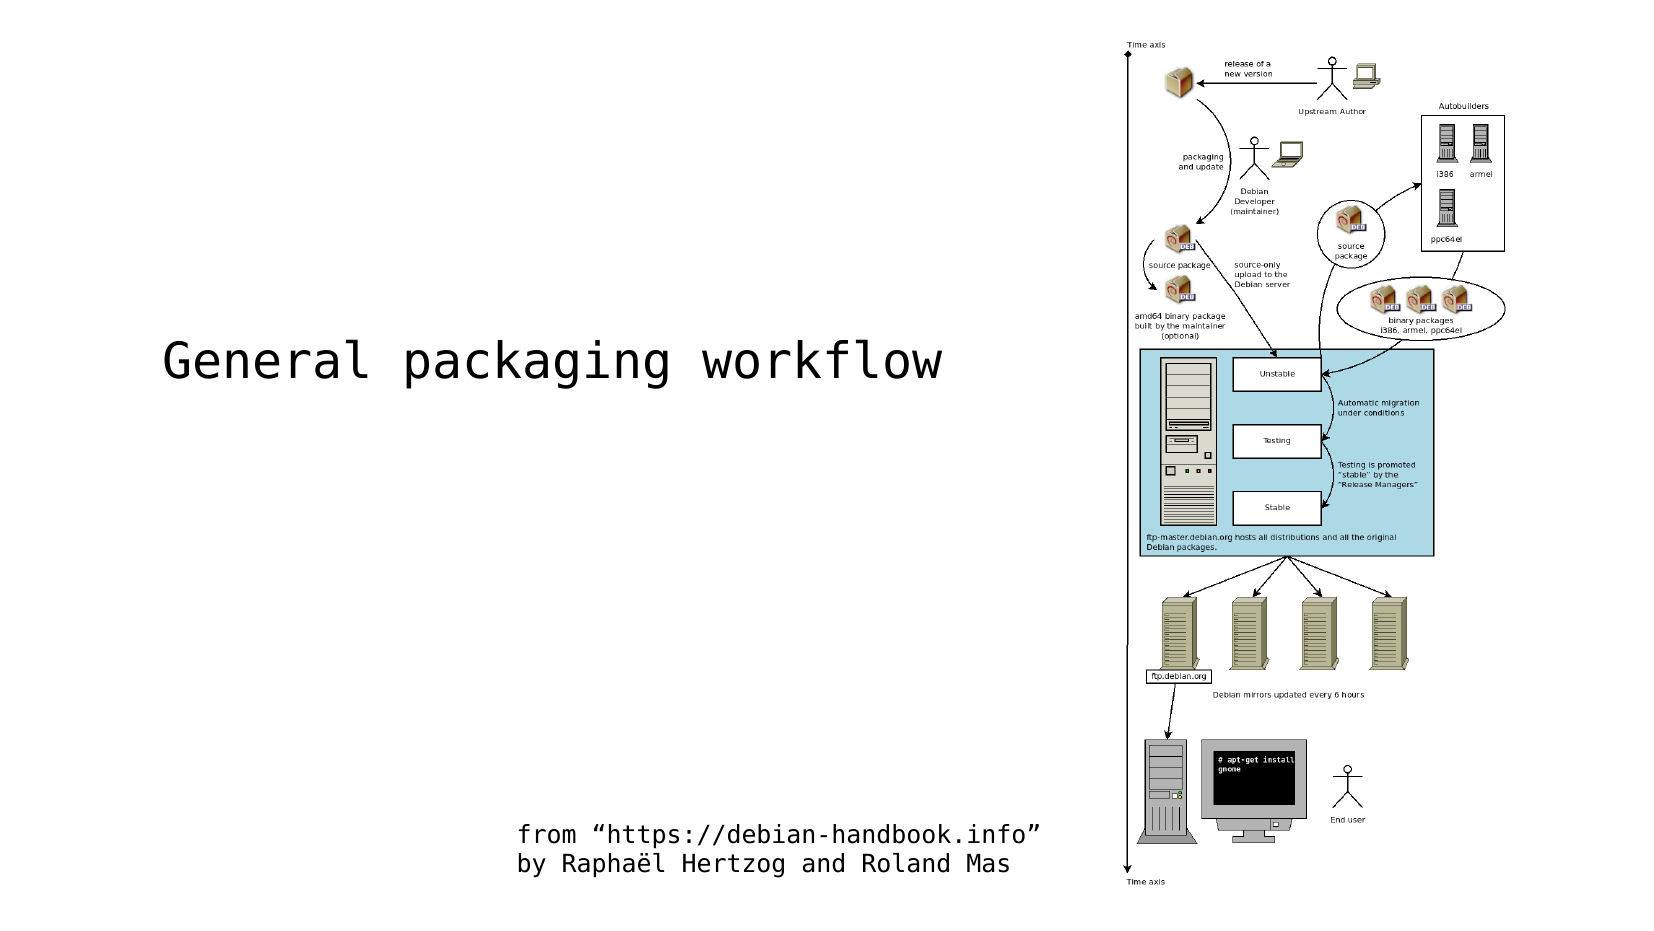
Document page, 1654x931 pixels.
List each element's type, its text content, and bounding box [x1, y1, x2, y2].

text_box from “https://debian-handbook.info” by Raphaël Hertzog and Roland Mas [501, 812, 1093, 916]
picture [1122, 39, 1506, 886]
text_box General packaging workflow [147, 324, 975, 414]
